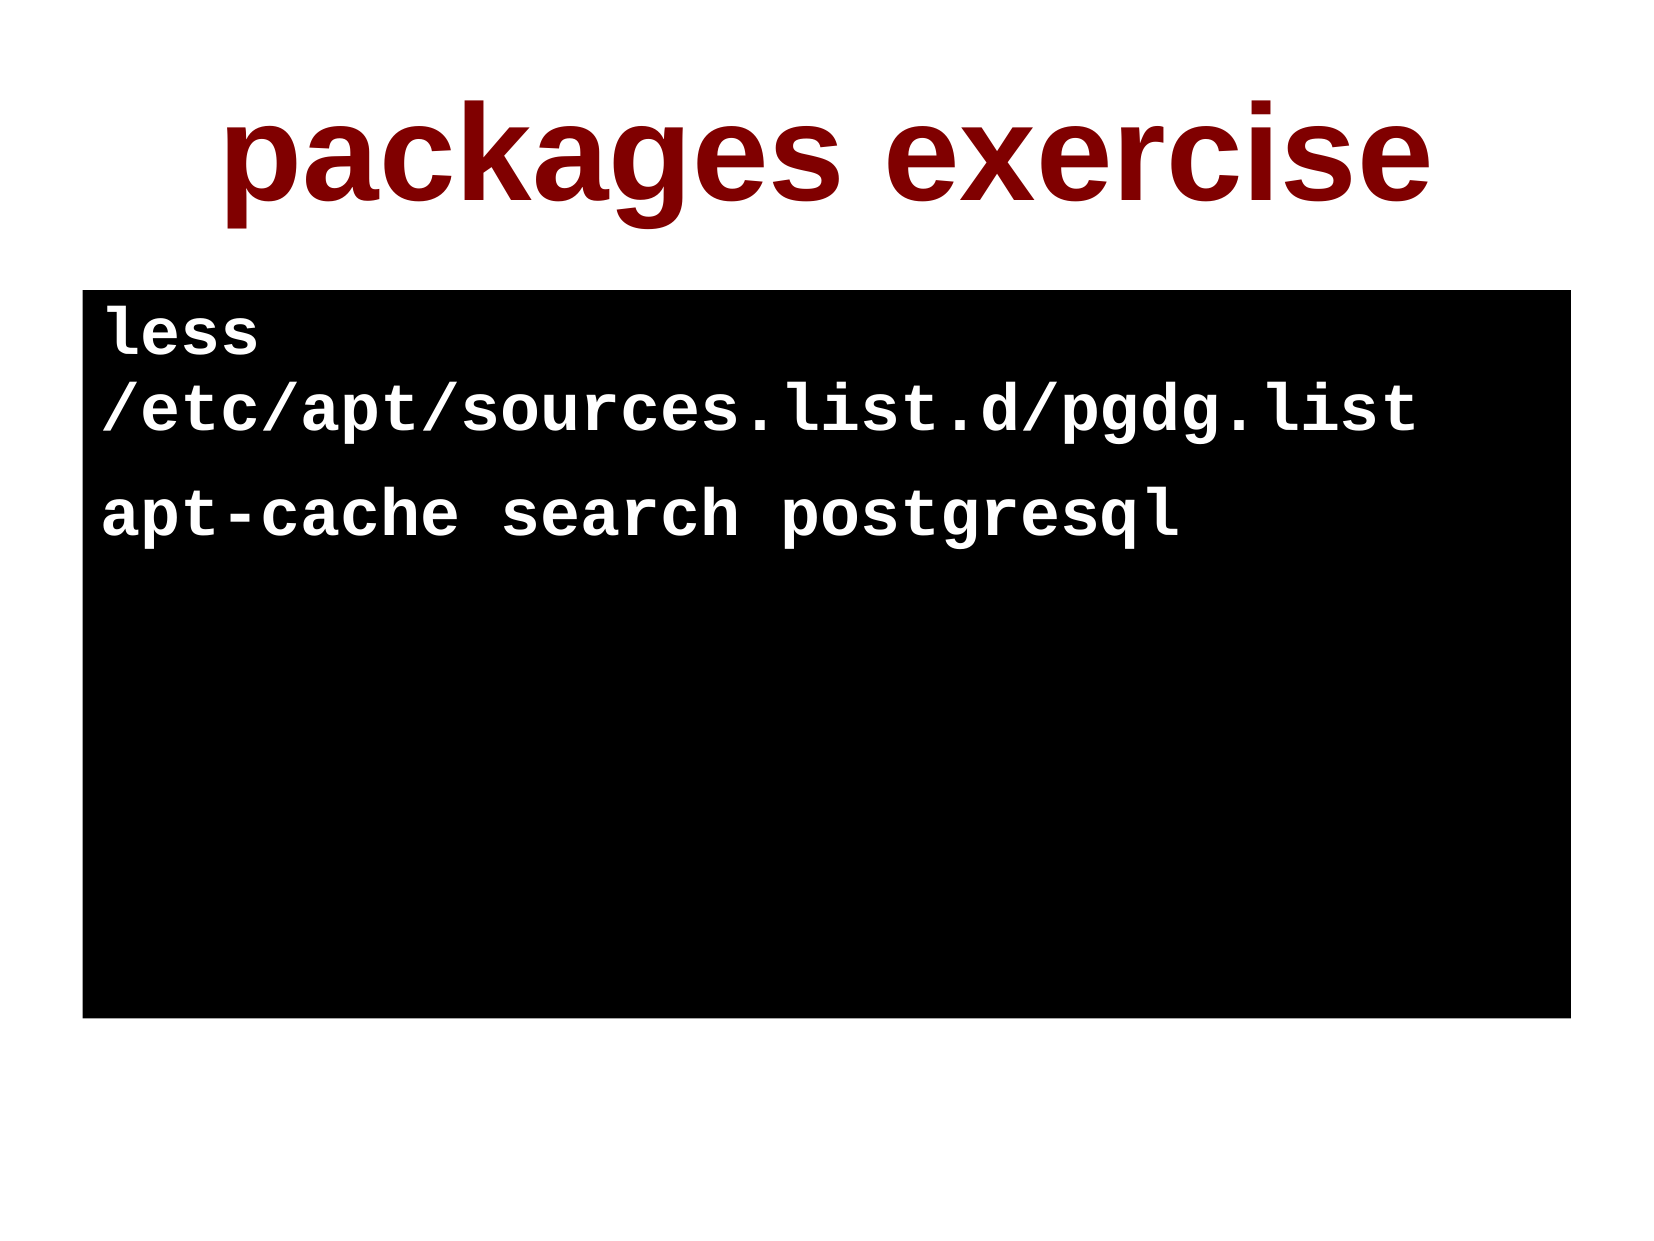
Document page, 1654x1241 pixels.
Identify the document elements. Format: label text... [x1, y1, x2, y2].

list less /etc/apt/sources.list.d/pgdg.list apt-cache search postgresql [82, 290, 1571, 1019]
title packages exercise [82, 49, 1571, 257]
